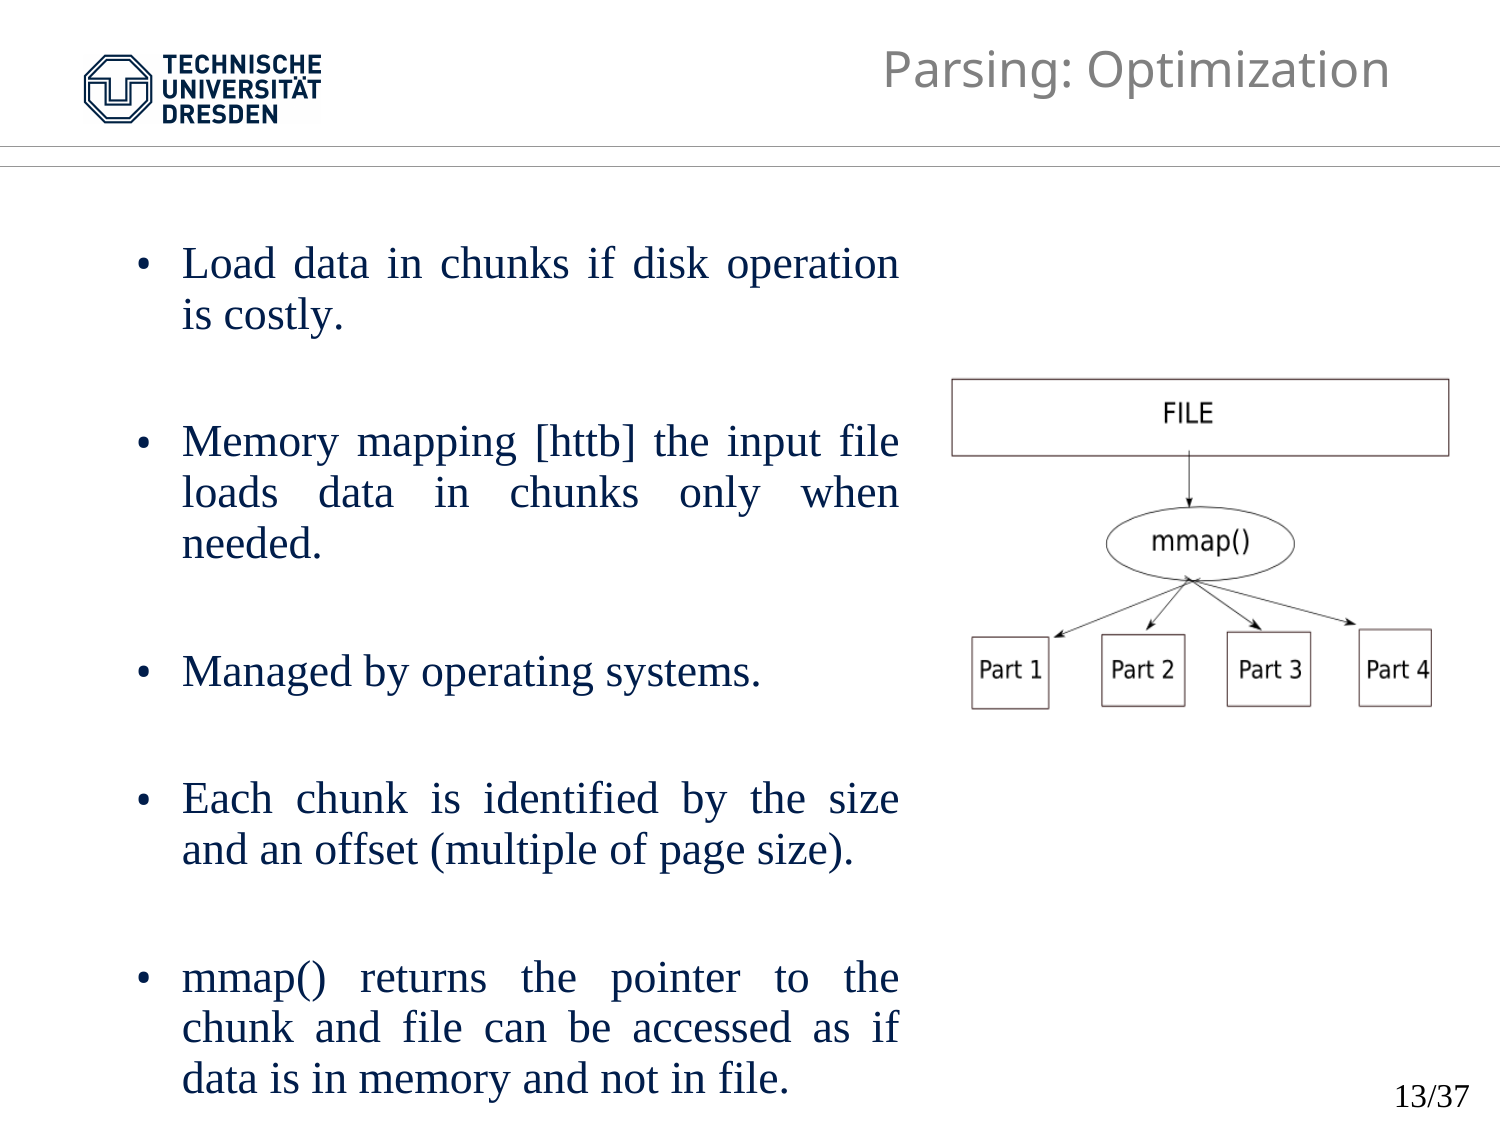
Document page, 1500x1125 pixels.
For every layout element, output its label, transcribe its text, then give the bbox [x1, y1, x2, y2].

picture [932, 359, 1471, 726]
title Parsing: Optimization [620, 0, 1392, 136]
picture [83, 54, 321, 124]
list Load data in chunks if disk operation is costly. Memory mapping [httb] the input file loads data in chunks only when needed. Managed by operating systems. Each chunk is identified by the size and an offset (multiple of page size). mmap() returns the pointer to the chunk and file can be accessed as if data is in memory and not in file. [60, 229, 916, 1125]
